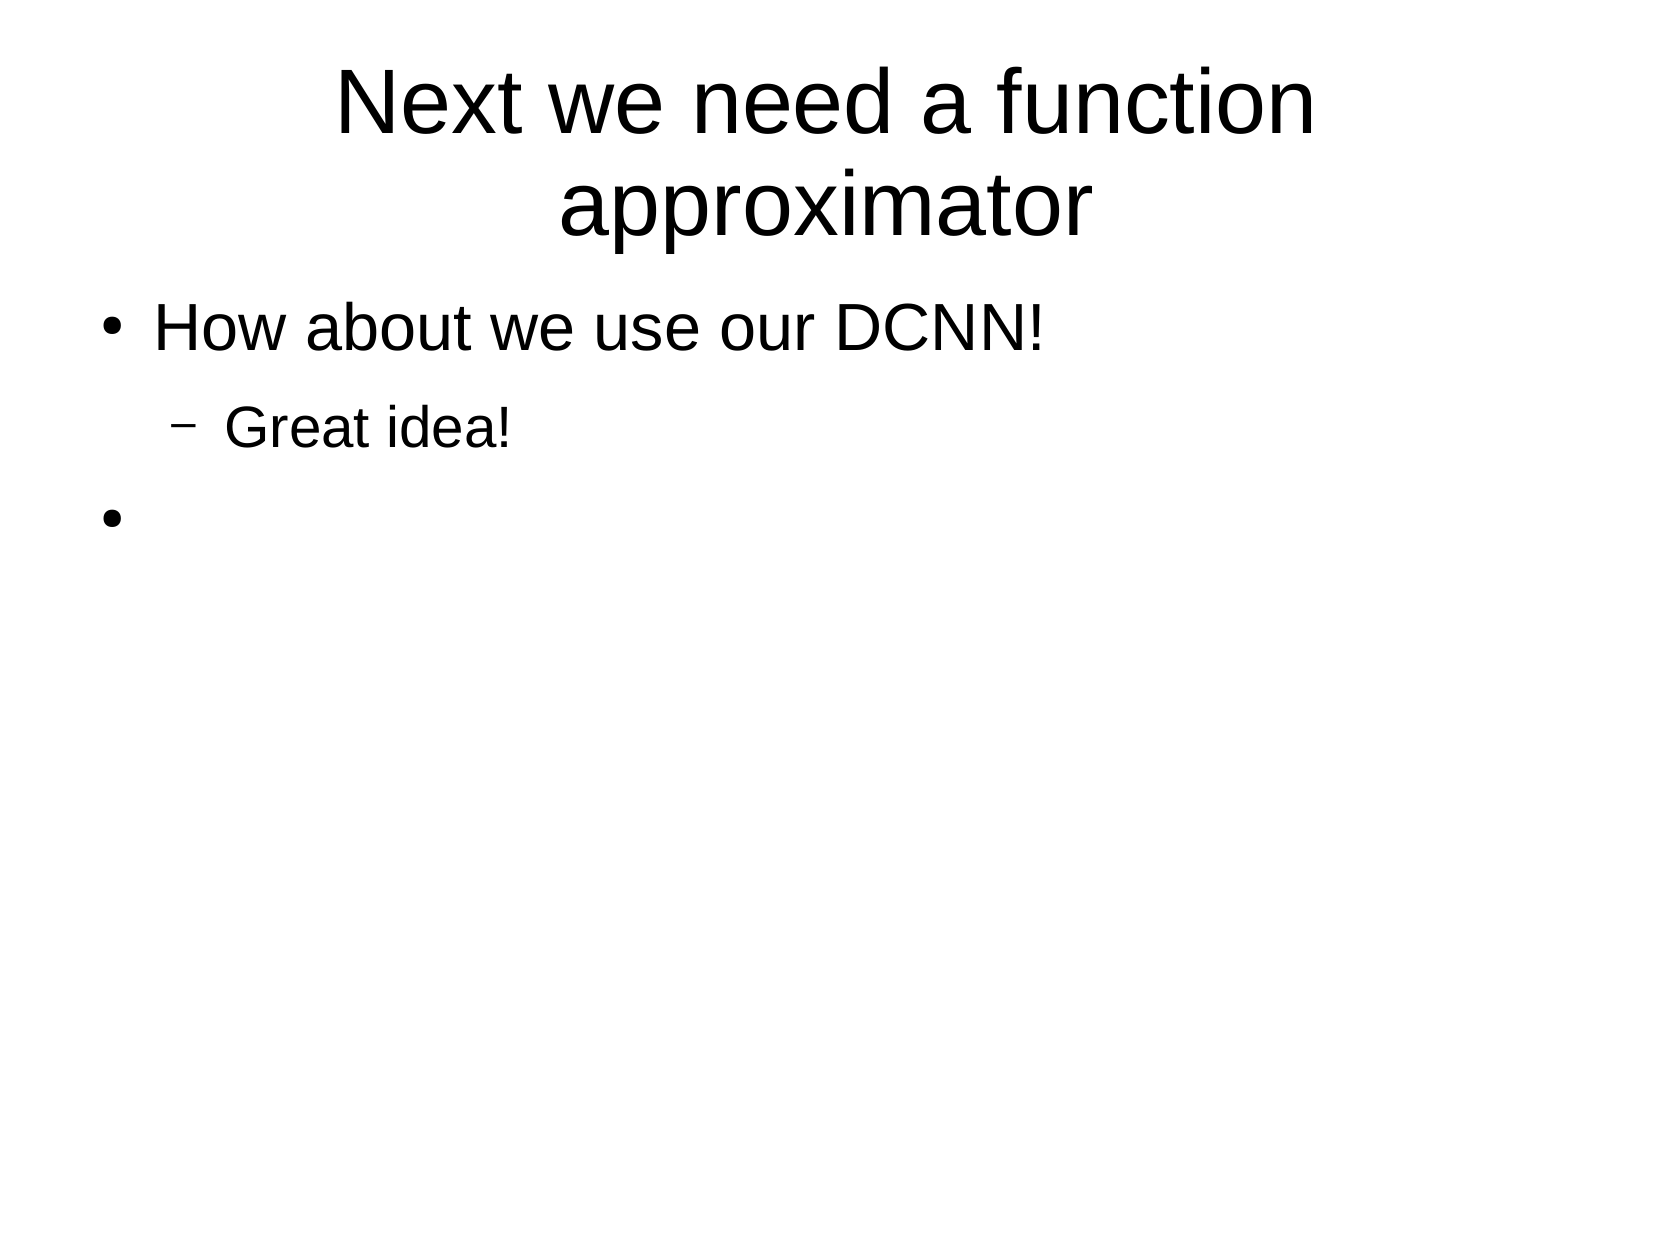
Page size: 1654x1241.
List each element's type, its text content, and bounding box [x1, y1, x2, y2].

title Next we need a function approximator [82, 49, 1571, 257]
list How about we use our DCNN! Great idea! [82, 290, 1571, 1010]
